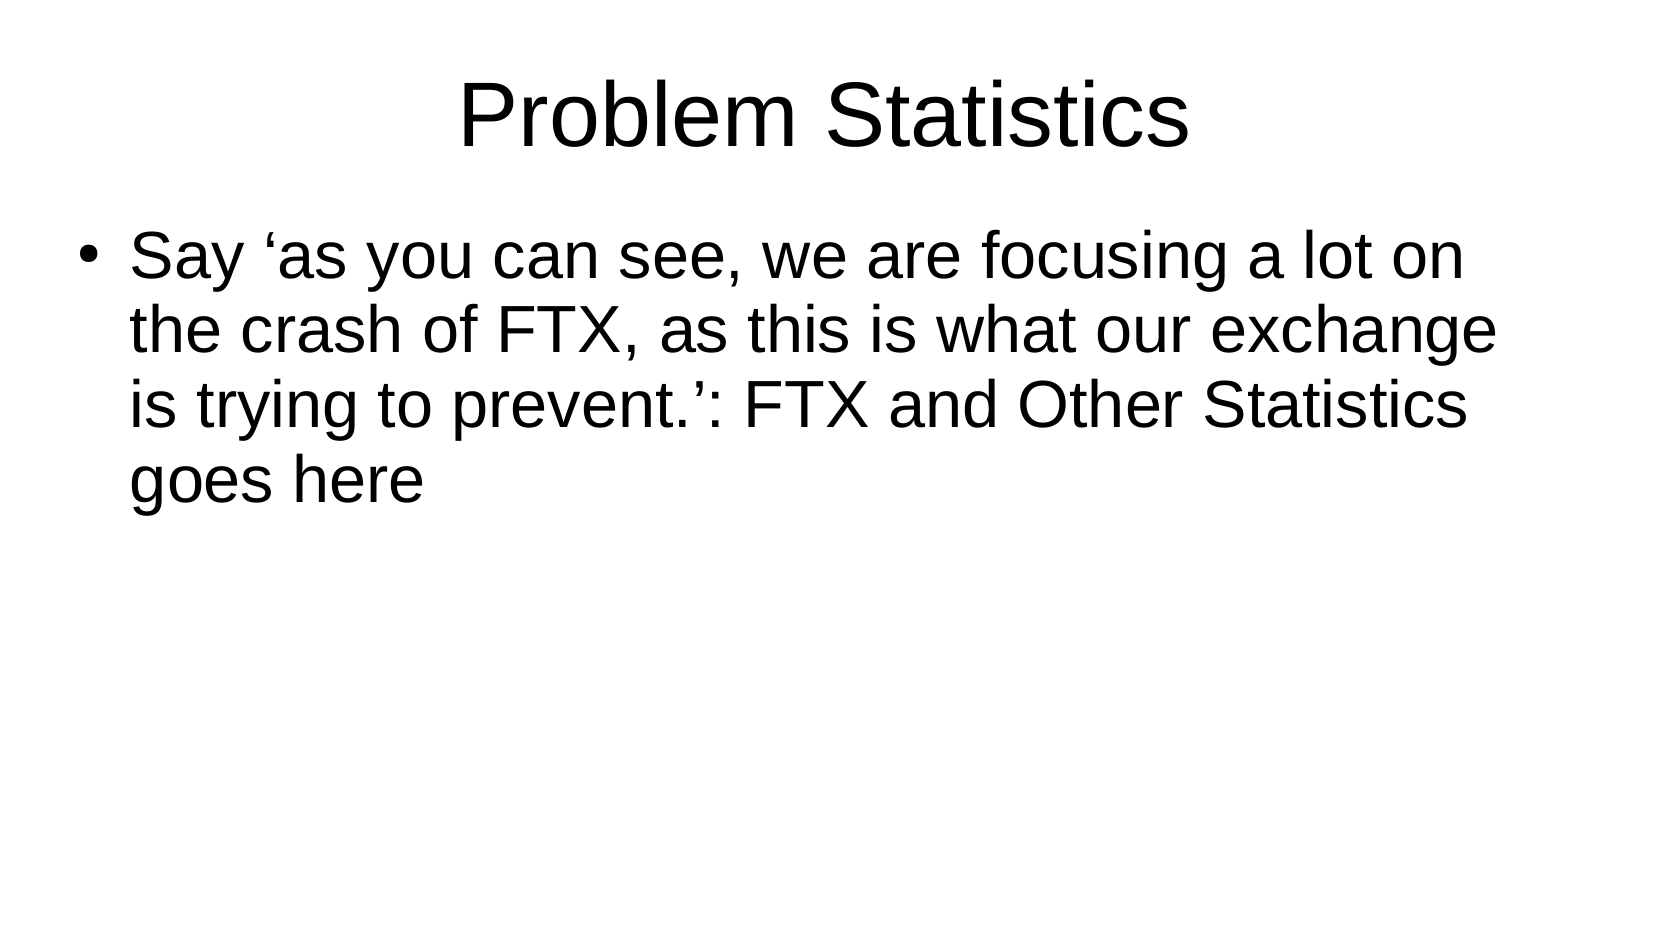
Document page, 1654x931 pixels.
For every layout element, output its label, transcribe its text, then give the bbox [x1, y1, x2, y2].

list Say ‘as you can see, we are focusing a lot on the crash of FTX, as this is what our exchange is trying to prevent.’: FTX and Other Statistics goes here [59, 217, 1548, 758]
title Problem Statistics [82, 37, 1571, 193]
